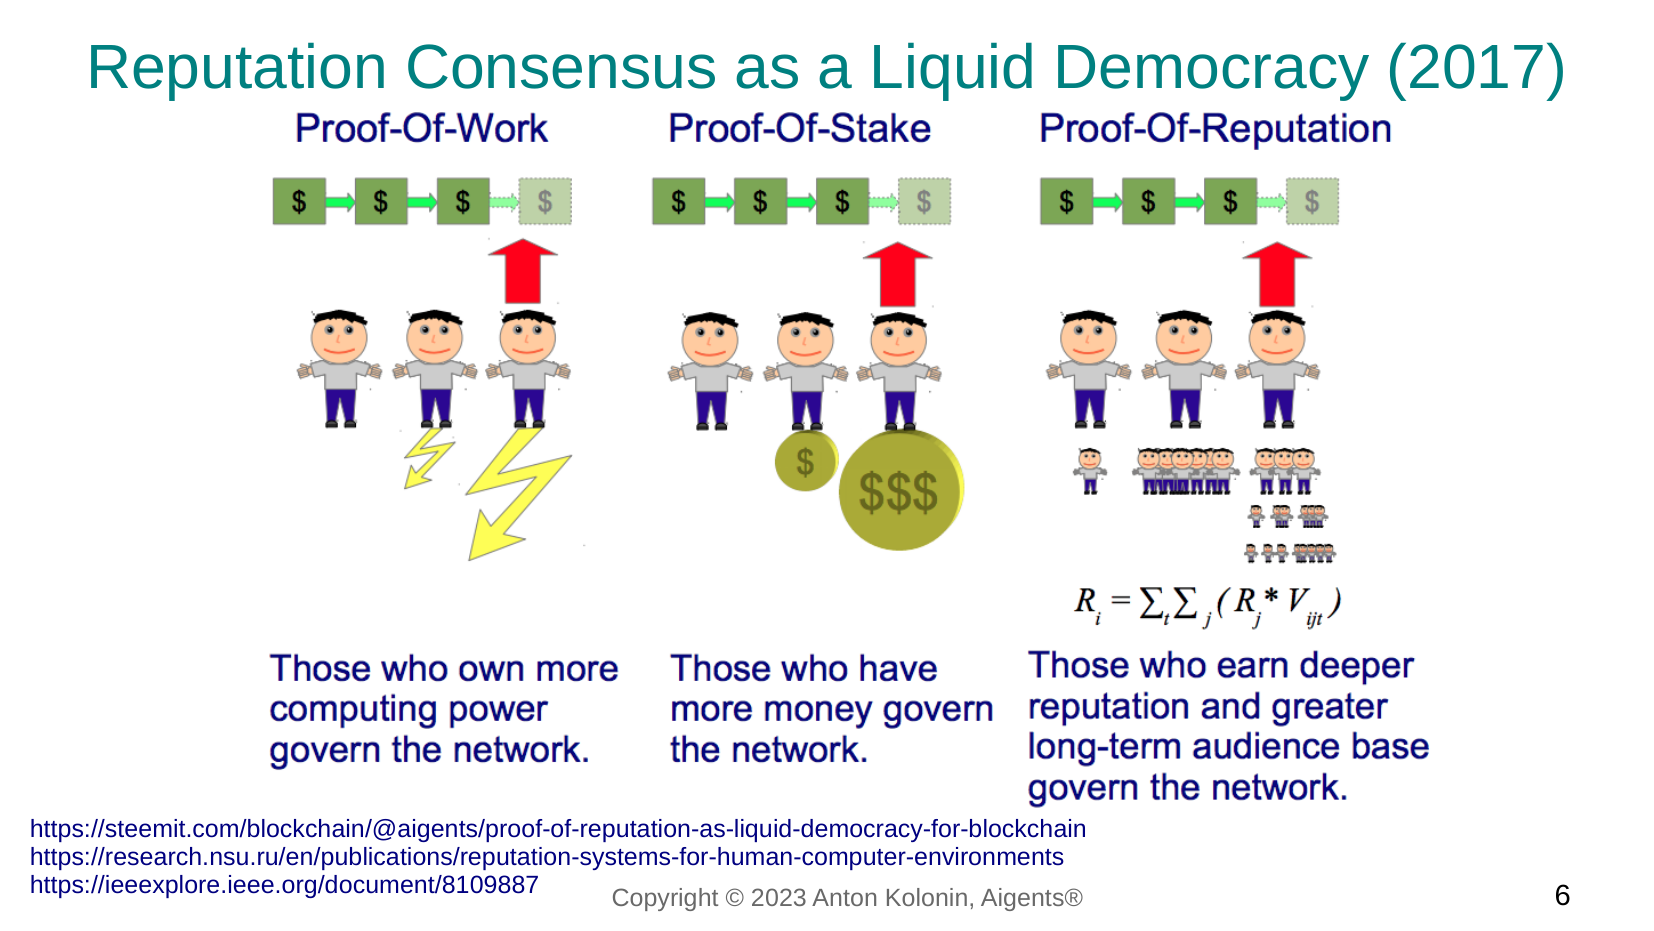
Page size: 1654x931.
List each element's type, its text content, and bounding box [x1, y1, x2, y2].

text_box https://steemit.com/blockchain/@aigents/proof-of-reputation-as-liquid-democracy-for-blockchain https://research.nsu.ru/en/publications/reputation-systems-for-human-computer-environments https://ieeexplore.ieee.org/document/8109887 [15, 807, 1284, 921]
text_box Reputation Consensus as a Liquid Democracy (2017) [0, 0, 1630, 135]
picture [250, 135, 1453, 826]
